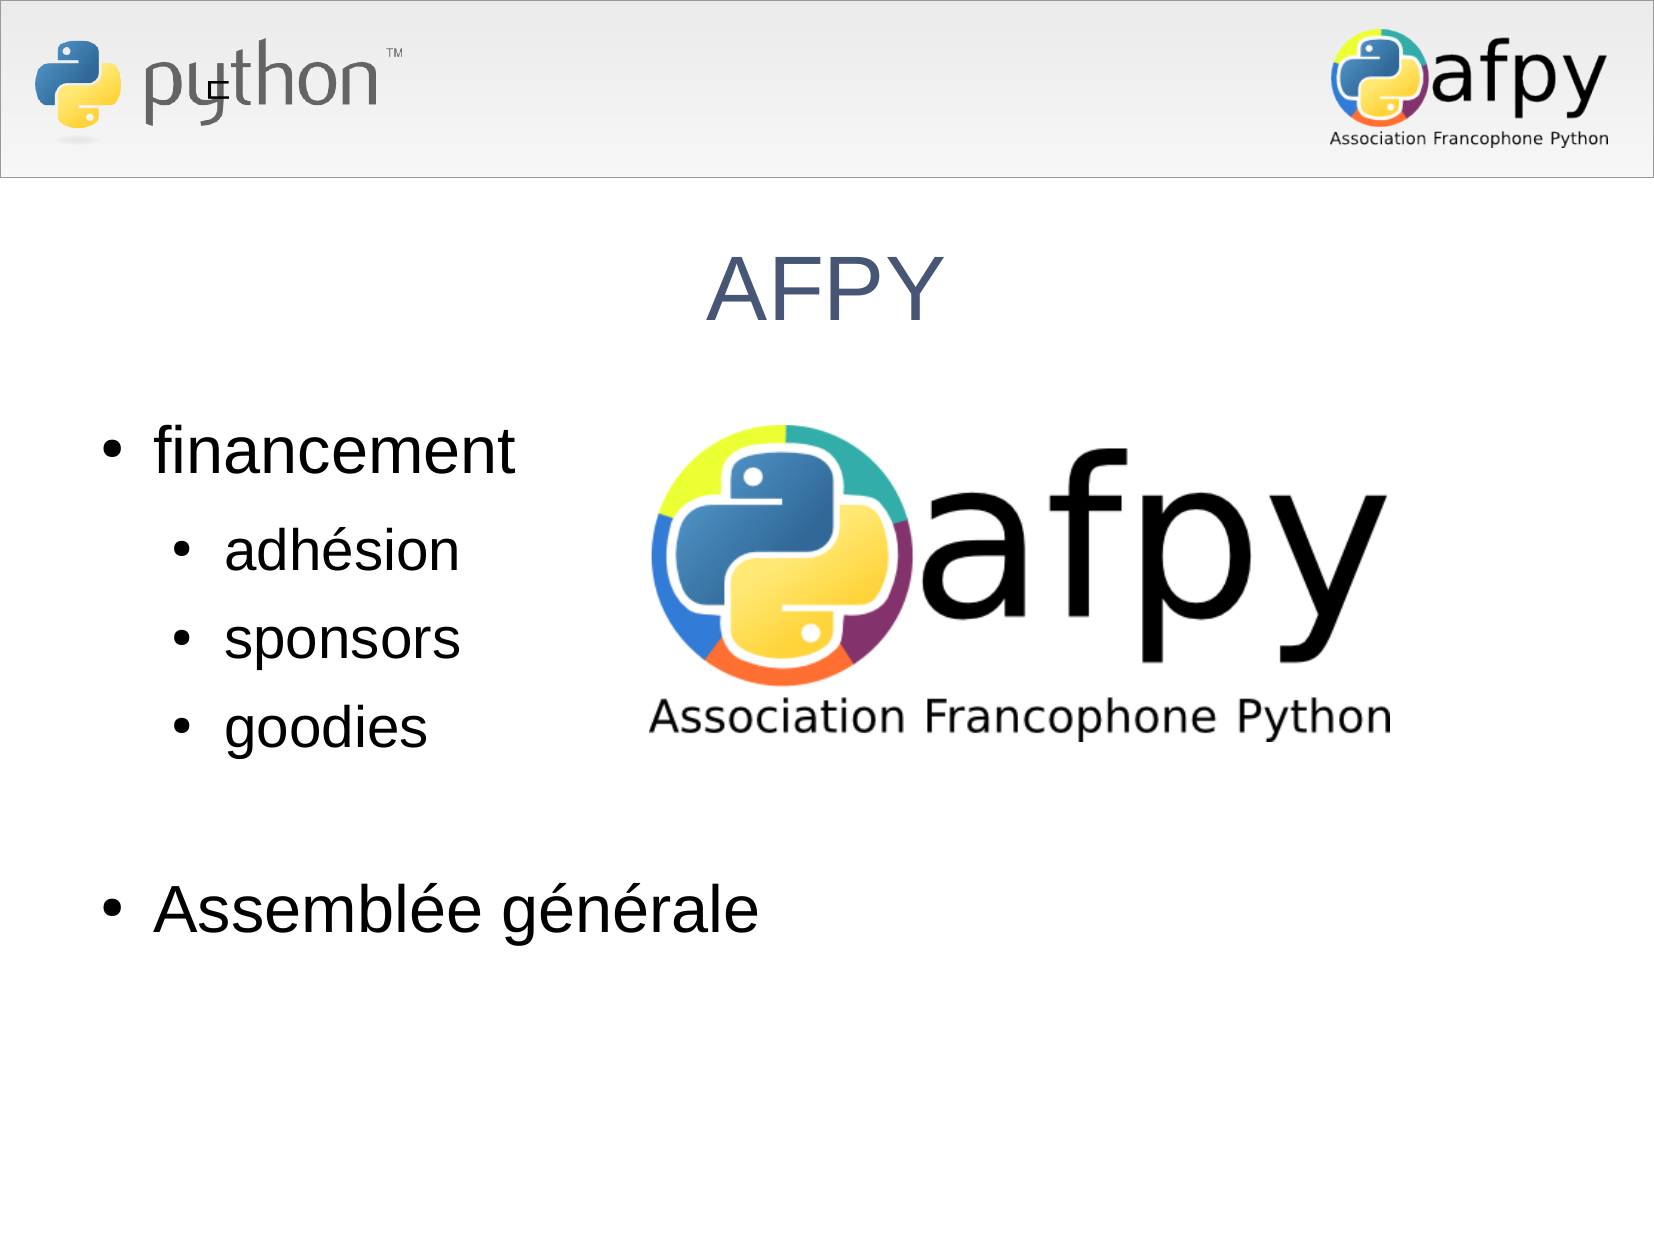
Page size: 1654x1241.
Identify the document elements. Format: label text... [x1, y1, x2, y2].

picture [35, 38, 402, 145]
list financement adhésion sponsors goodies Assemblée générale [82, 413, 1571, 1109]
picture [649, 425, 1390, 742]
title AFPY [82, 192, 1571, 385]
picture [1330, 29, 1608, 148]
